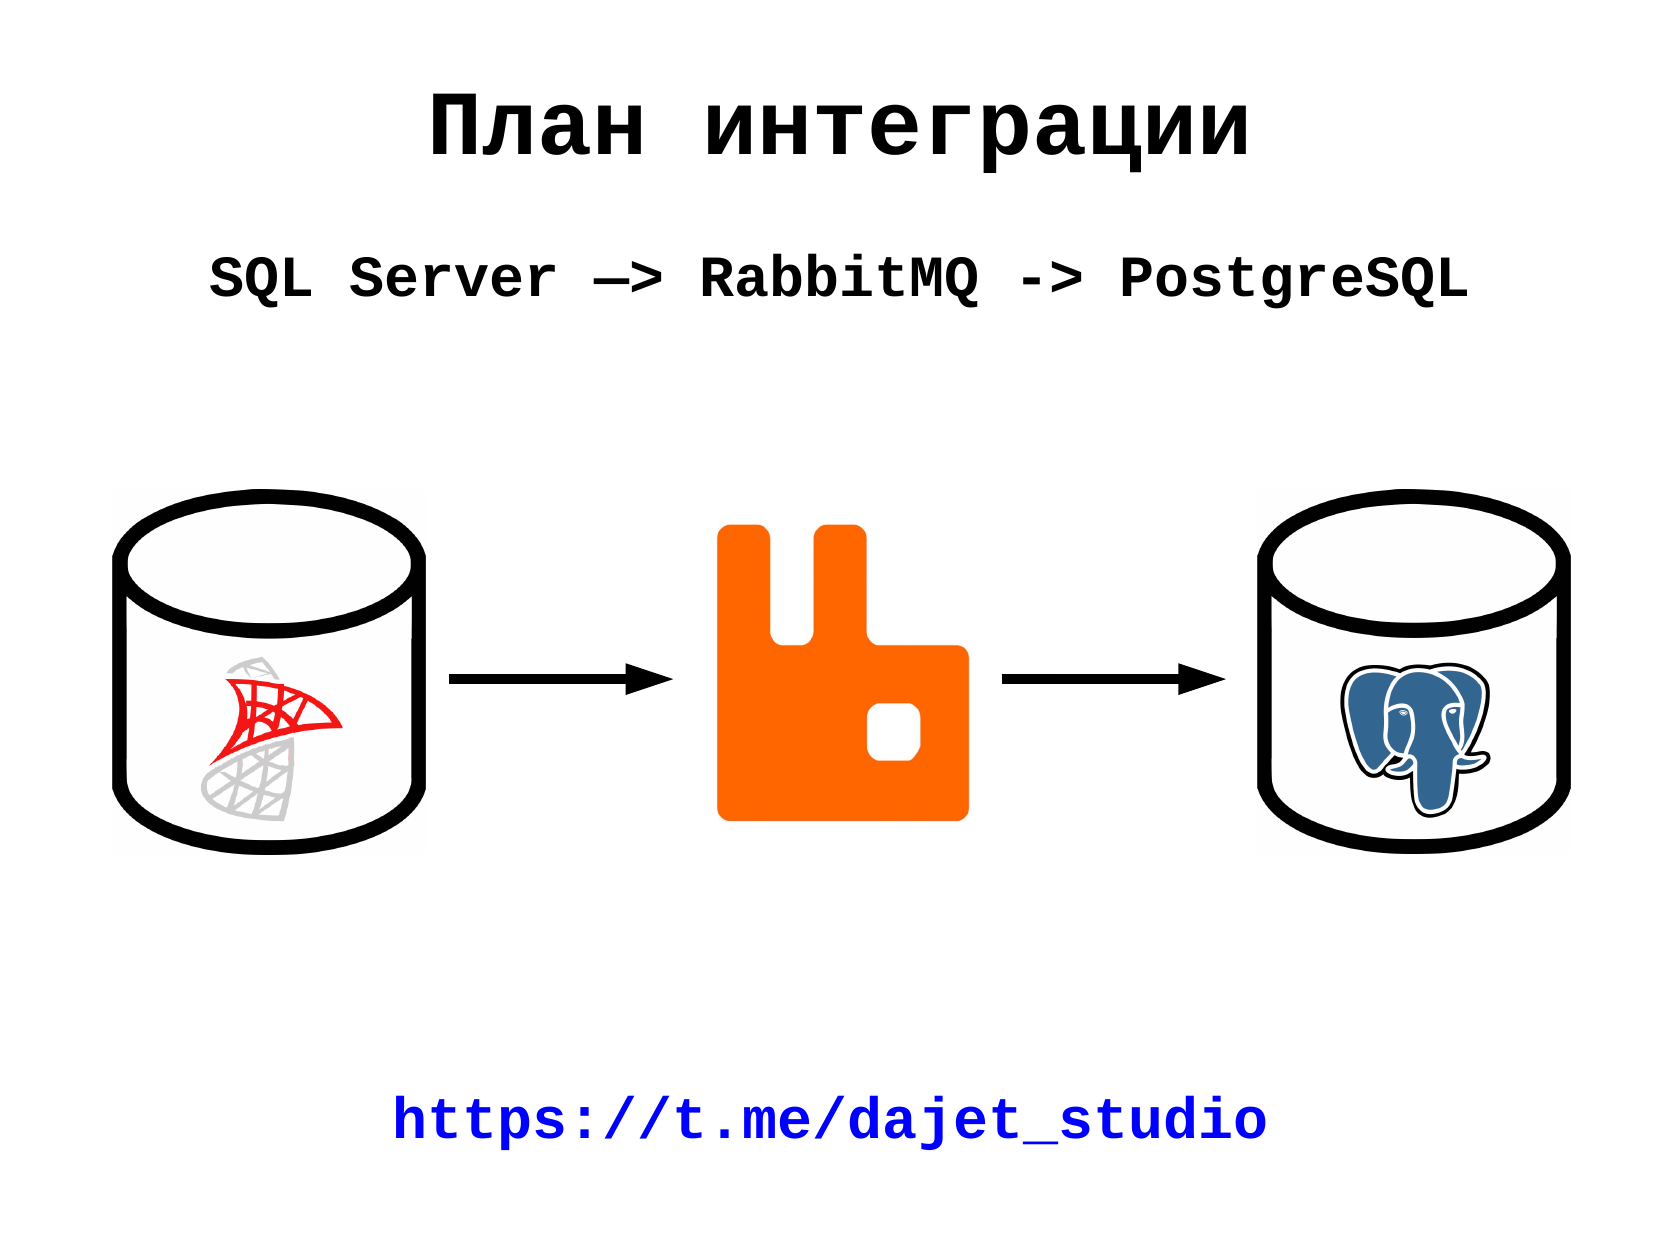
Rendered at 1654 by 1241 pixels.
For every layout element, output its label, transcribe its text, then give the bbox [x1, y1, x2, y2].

text_box План интеграции SQL Server —> RabbitMQ -> PostgreSQL [195, 70, 1485, 322]
picture [112, 489, 426, 856]
picture [625, 460, 1052, 886]
text_box https://t.me/dajet_studio [378, 1082, 1283, 1164]
picture [1257, 489, 1571, 854]
